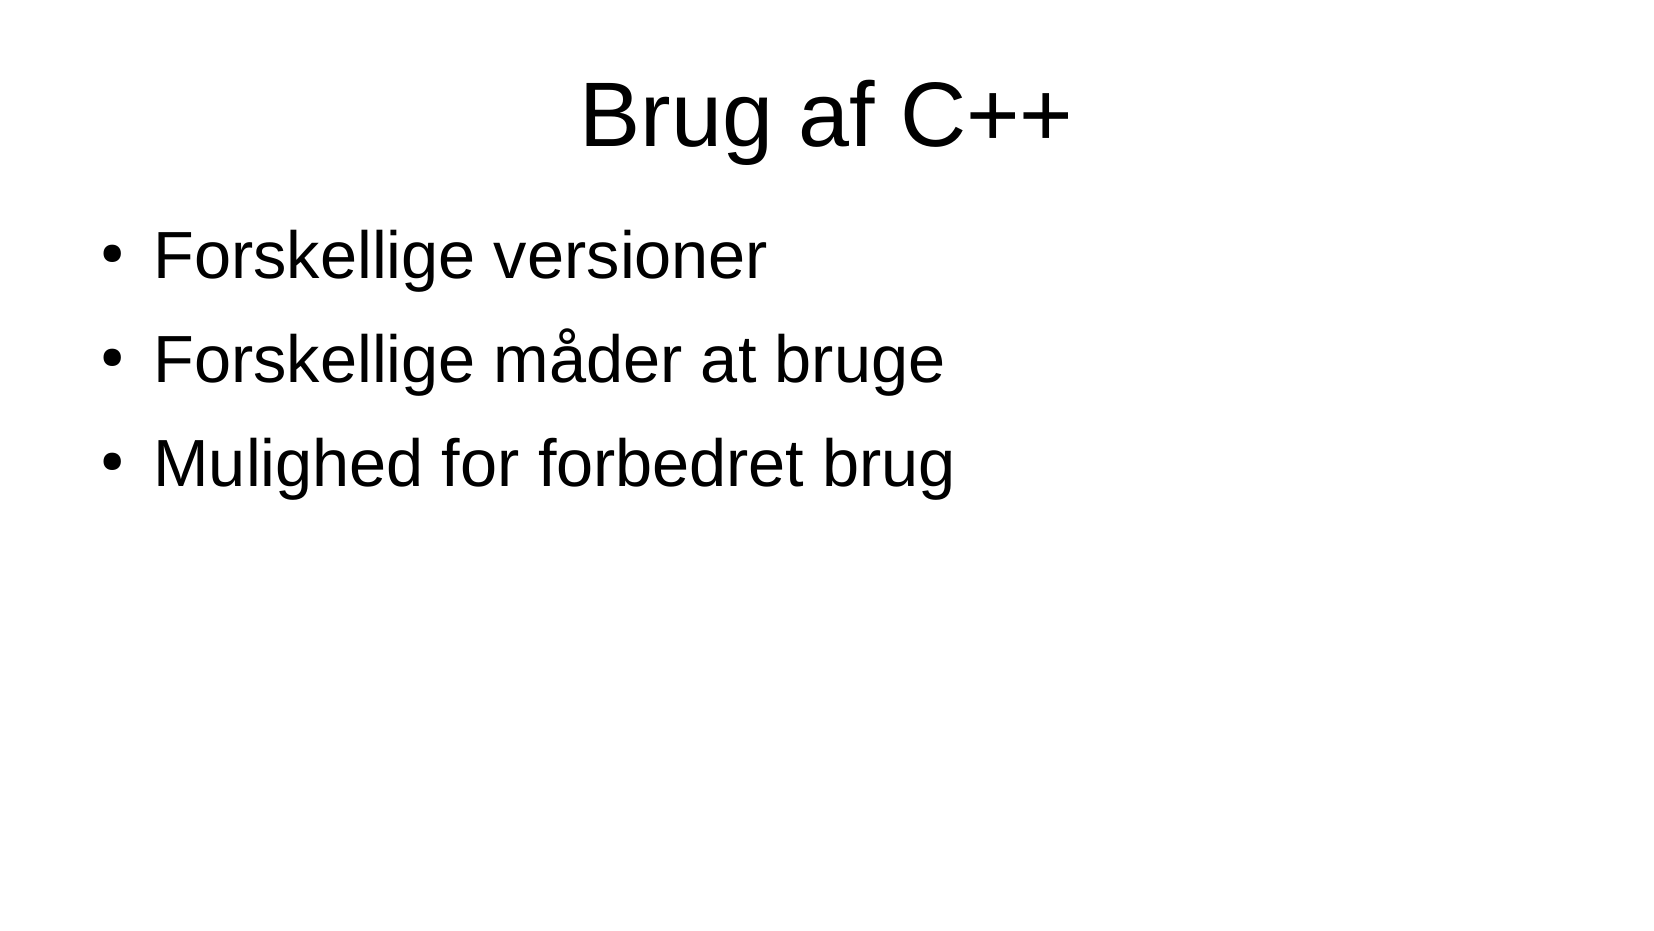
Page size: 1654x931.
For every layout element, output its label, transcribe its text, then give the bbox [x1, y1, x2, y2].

title Brug af C++ [82, 37, 1571, 193]
list Forskellige versioner Forskellige måder at bruge Mulighed for forbedret brug [82, 217, 1571, 758]
